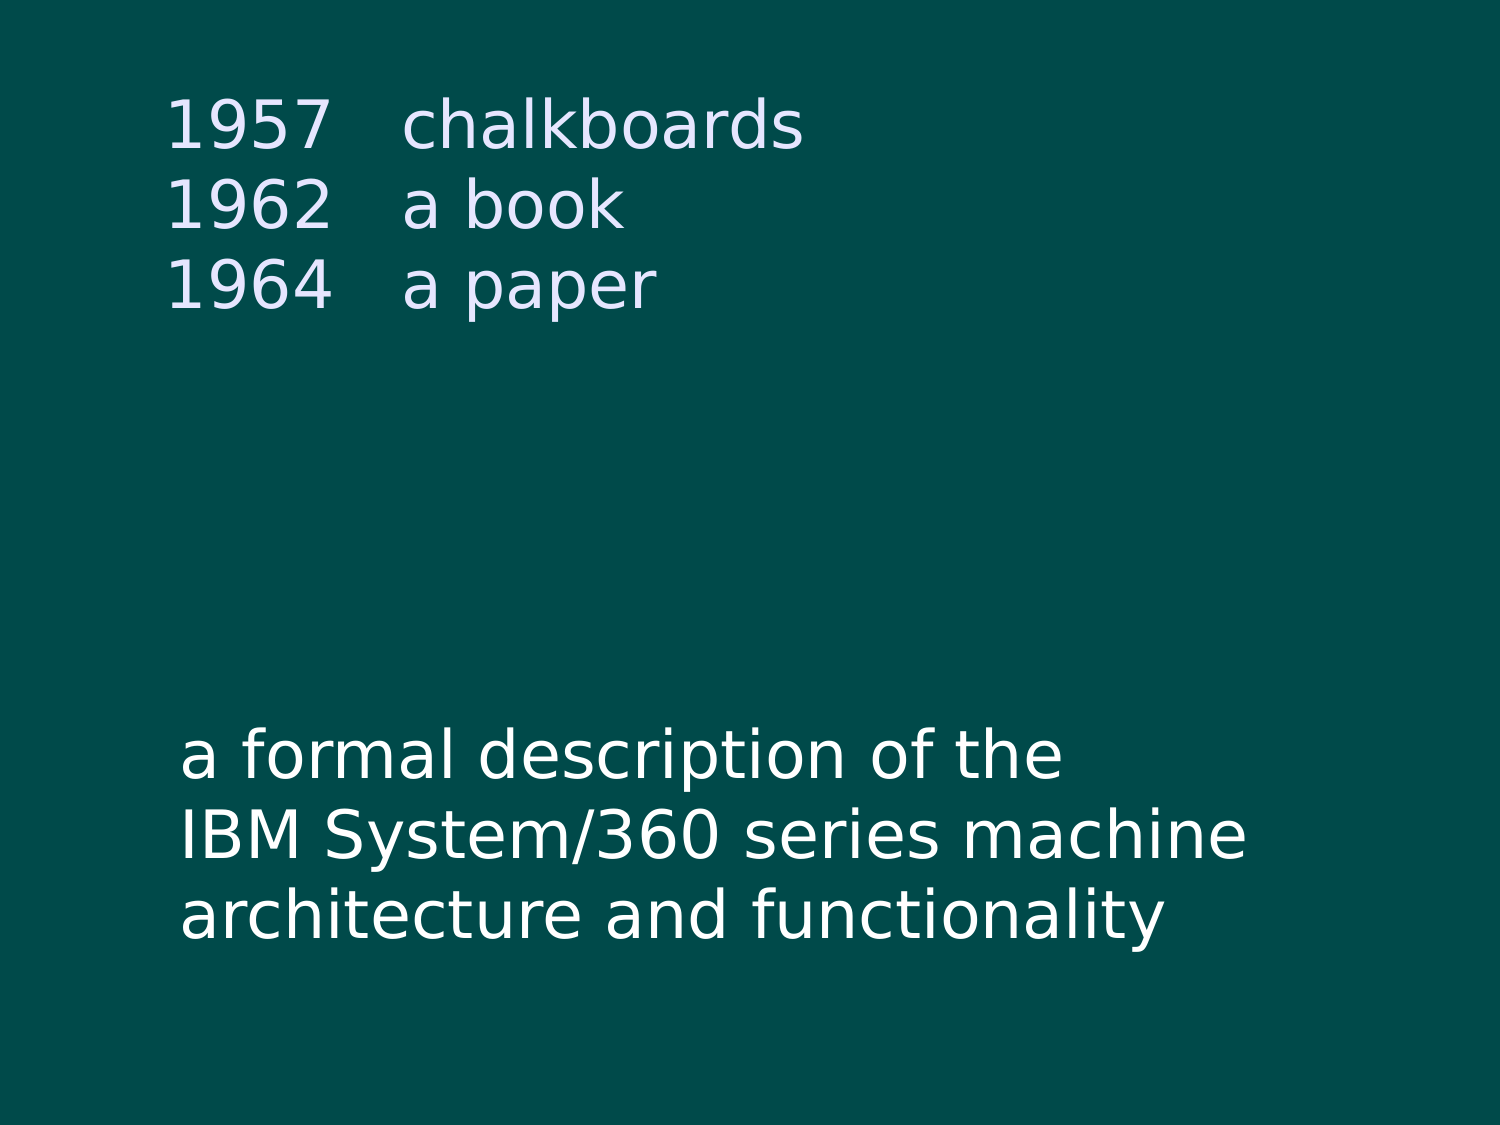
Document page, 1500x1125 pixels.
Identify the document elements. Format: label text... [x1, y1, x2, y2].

text_box a formal description of the IBM System/360 series machine architecture and functionality [165, 704, 1456, 960]
text_box 1957 1962 1964 [150, 74, 406, 330]
text_box chalkboards a book a paper [386, 75, 1456, 330]
